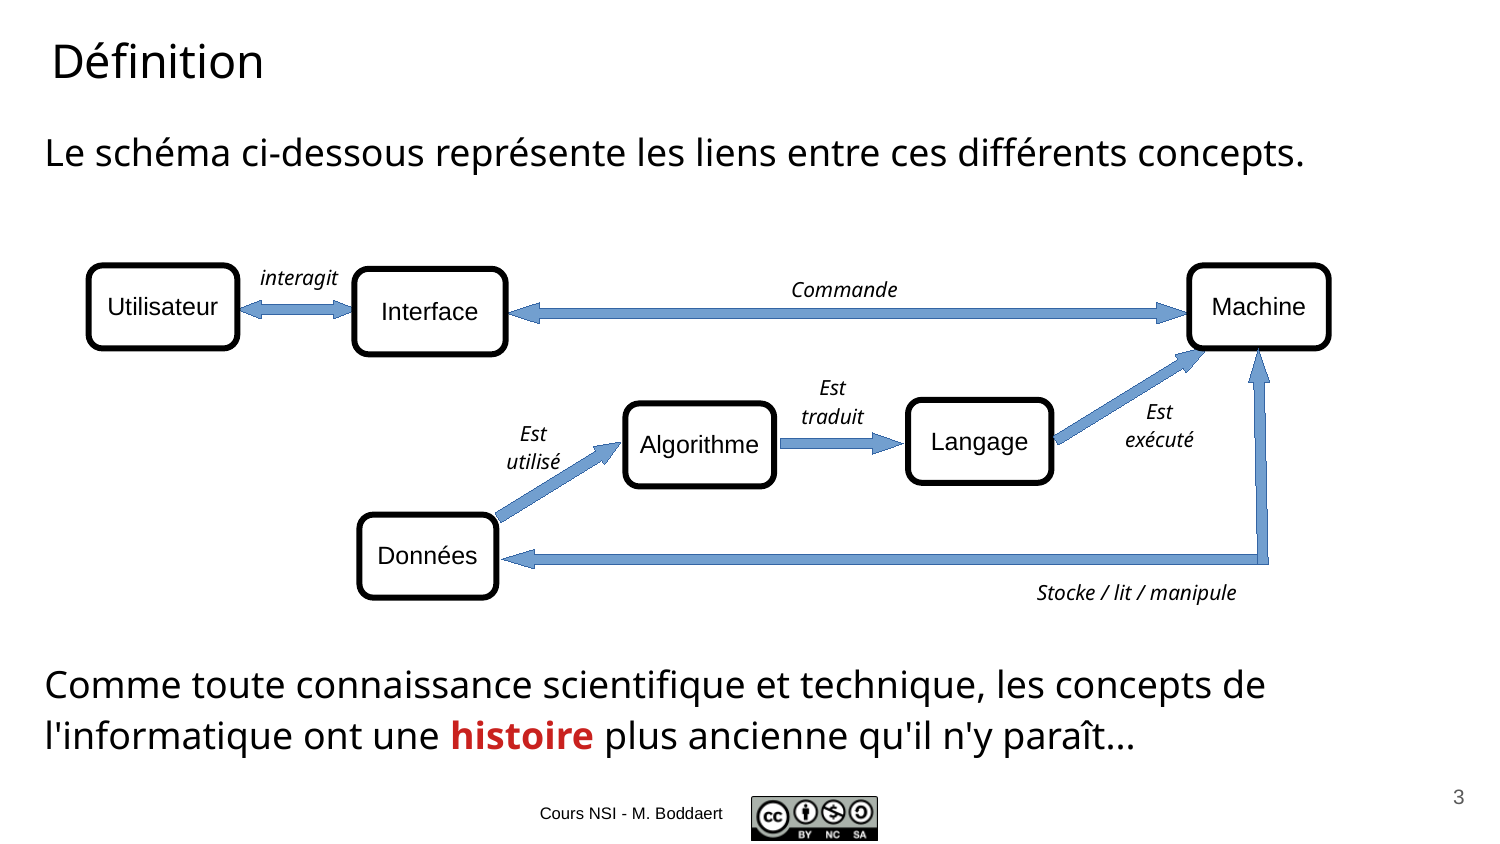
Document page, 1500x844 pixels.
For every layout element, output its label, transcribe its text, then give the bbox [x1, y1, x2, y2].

text_box [1053, 404, 1104, 445]
text_box Algorithme [625, 403, 775, 487]
title Définition [51, 13, 1449, 108]
text_box Commande [767, 259, 921, 319]
text_box [495, 479, 572, 523]
text_box [921, 302, 1189, 324]
slide_number <numéro> [1389, 774, 1480, 830]
text_box Comme toute connaissance scientifique et technique, les concepts de l'informatique ont une histoire plus ancienne qu'il n'y paraît... [29, 651, 1500, 774]
text_box [506, 302, 767, 324]
text_box Interface [354, 268, 506, 355]
text_box Est exécuté [1104, 382, 1215, 469]
text_box Le schéma ci-dessous représente les liens entre ces différents concepts. [29, 118, 1477, 221]
text_box [1141, 348, 1207, 382]
text_box Machine [1189, 265, 1329, 349]
text_box [501, 549, 1003, 569]
text_box interagit [237, 248, 361, 307]
text_box [583, 442, 621, 473]
text_box [780, 434, 904, 455]
text_box [238, 307, 354, 319]
text_box [1248, 348, 1270, 565]
text_box Est traduit [783, 370, 882, 434]
text_box Utilisateur [88, 265, 238, 349]
text_box Langage [908, 399, 1052, 483]
text_box Données [359, 514, 497, 598]
text_box Est utilisé [484, 415, 583, 479]
text_box Stocke / lit / manipule [1003, 548, 1270, 636]
picture [751, 796, 878, 841]
